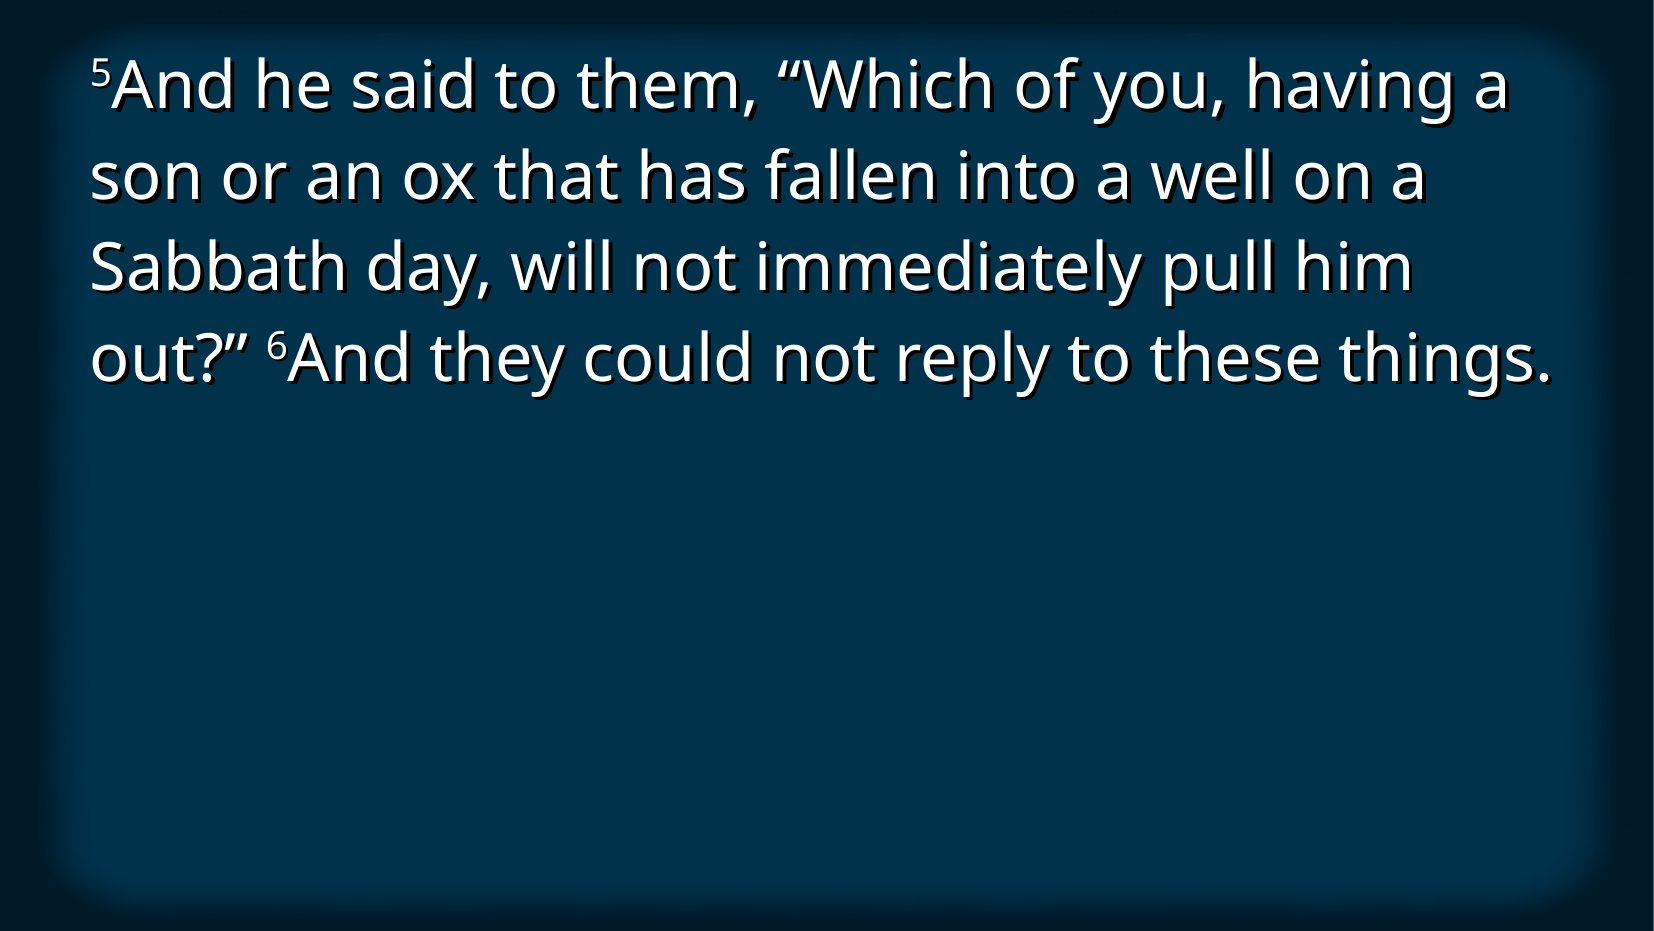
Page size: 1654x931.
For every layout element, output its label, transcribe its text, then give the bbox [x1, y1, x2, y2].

text_box 5And he said to them, “Which of you, having a son or an ox that has fallen into a well on a Sabbath day, will not immediately pull him out?” 6And they could not reply to these things. [75, 30, 1576, 400]
picture [0, 0, 1654, 931]
